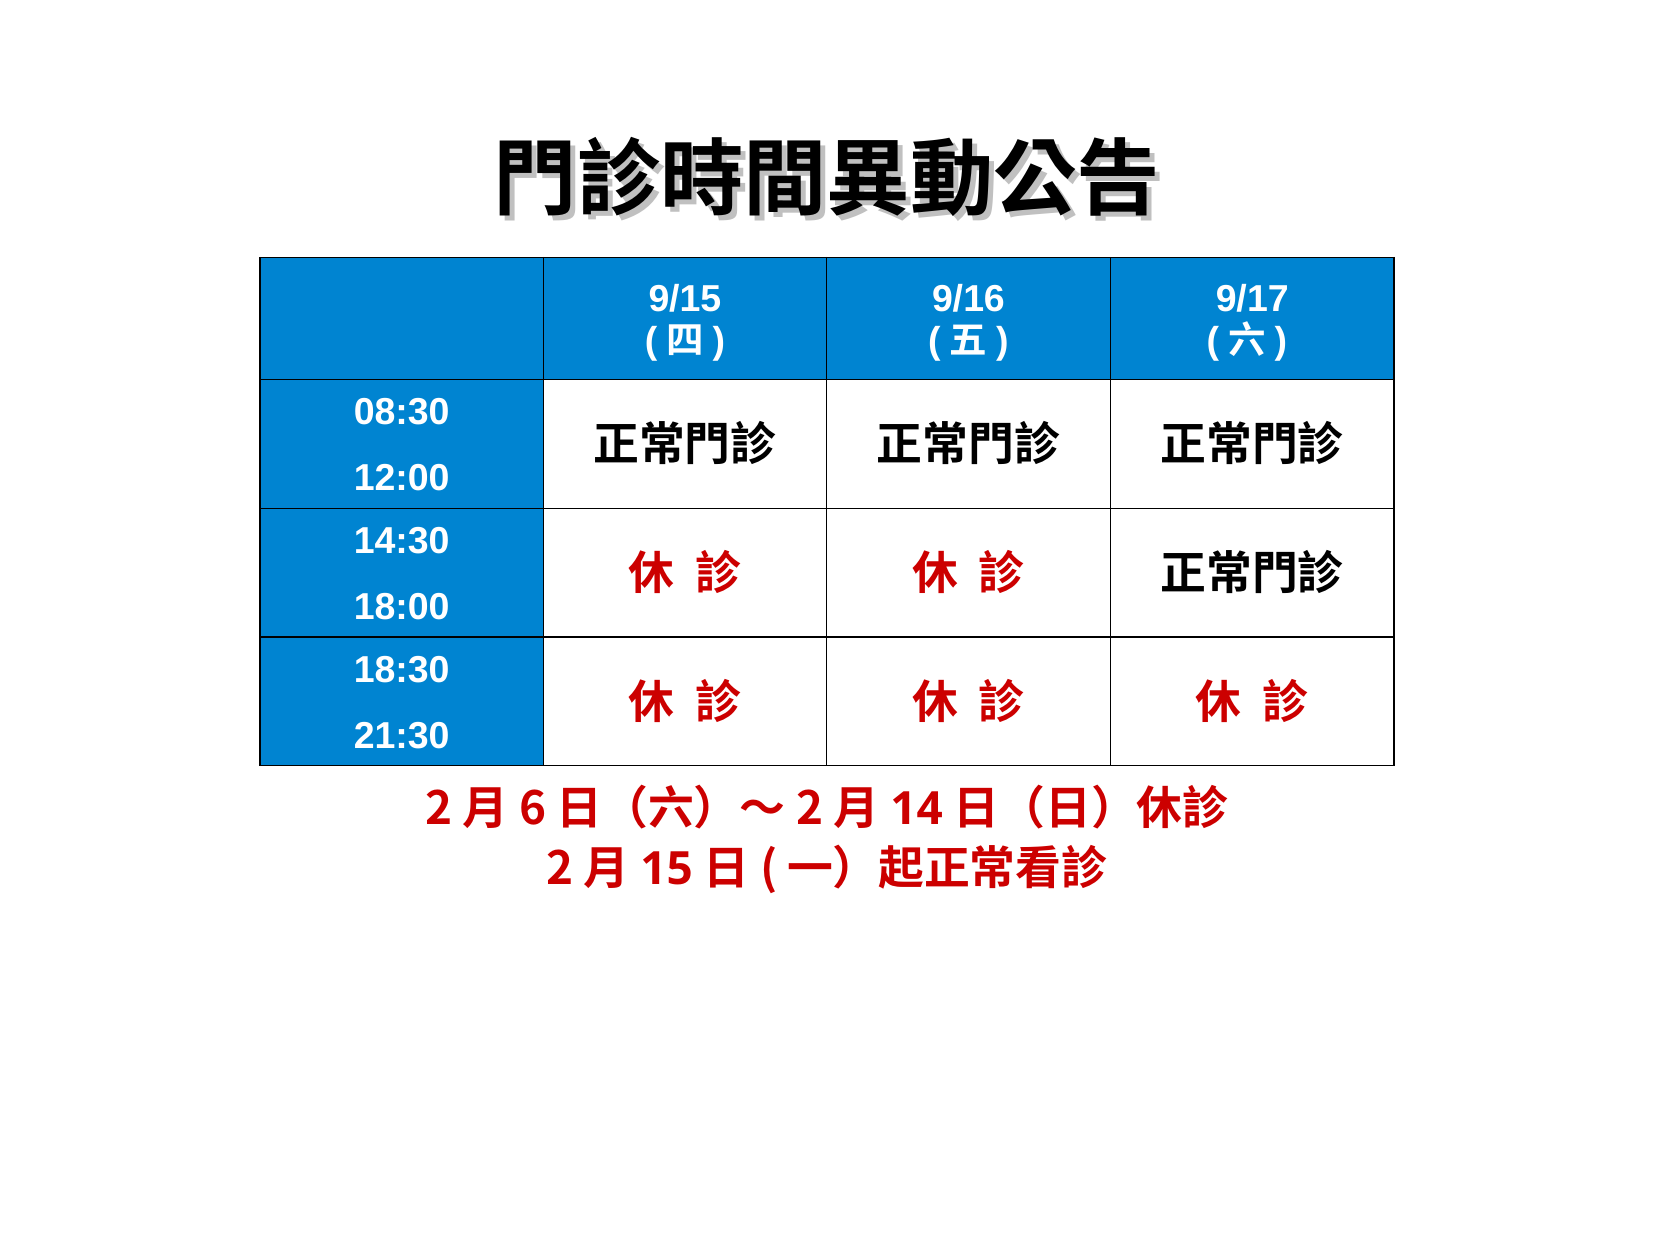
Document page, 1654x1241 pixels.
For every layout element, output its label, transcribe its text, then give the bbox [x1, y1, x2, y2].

table_cell 18:30 21:30 [261, 638, 543, 759]
title 門診時間異動公告 [259, 104, 1394, 253]
table_cell 正常門診 [1111, 380, 1393, 508]
table_cell 休 診 [827, 638, 1110, 759]
table_cell 14:30 18:00 [261, 509, 543, 636]
table_cell 休 診 [544, 638, 826, 759]
table_header 9/16 (五) [827, 258, 1110, 379]
table_cell 休 診 [827, 509, 1110, 636]
table_cell 休 診 [544, 509, 826, 636]
table_cell 正常門診 [1111, 509, 1393, 636]
table_cell 正常門診 [544, 380, 826, 508]
table_header [261, 258, 543, 379]
text_box 2月6日（六）～2月14日（日）休診 2月15日(一）起正常看診 [259, 759, 1394, 908]
table_cell 休 診 [1111, 638, 1393, 759]
table_cell 08:30 12:00 [261, 380, 543, 508]
table_cell 正常門診 [827, 380, 1110, 508]
table_header 9/17 (六) [1111, 258, 1393, 379]
table_header 9/15 (四) [544, 258, 826, 379]
